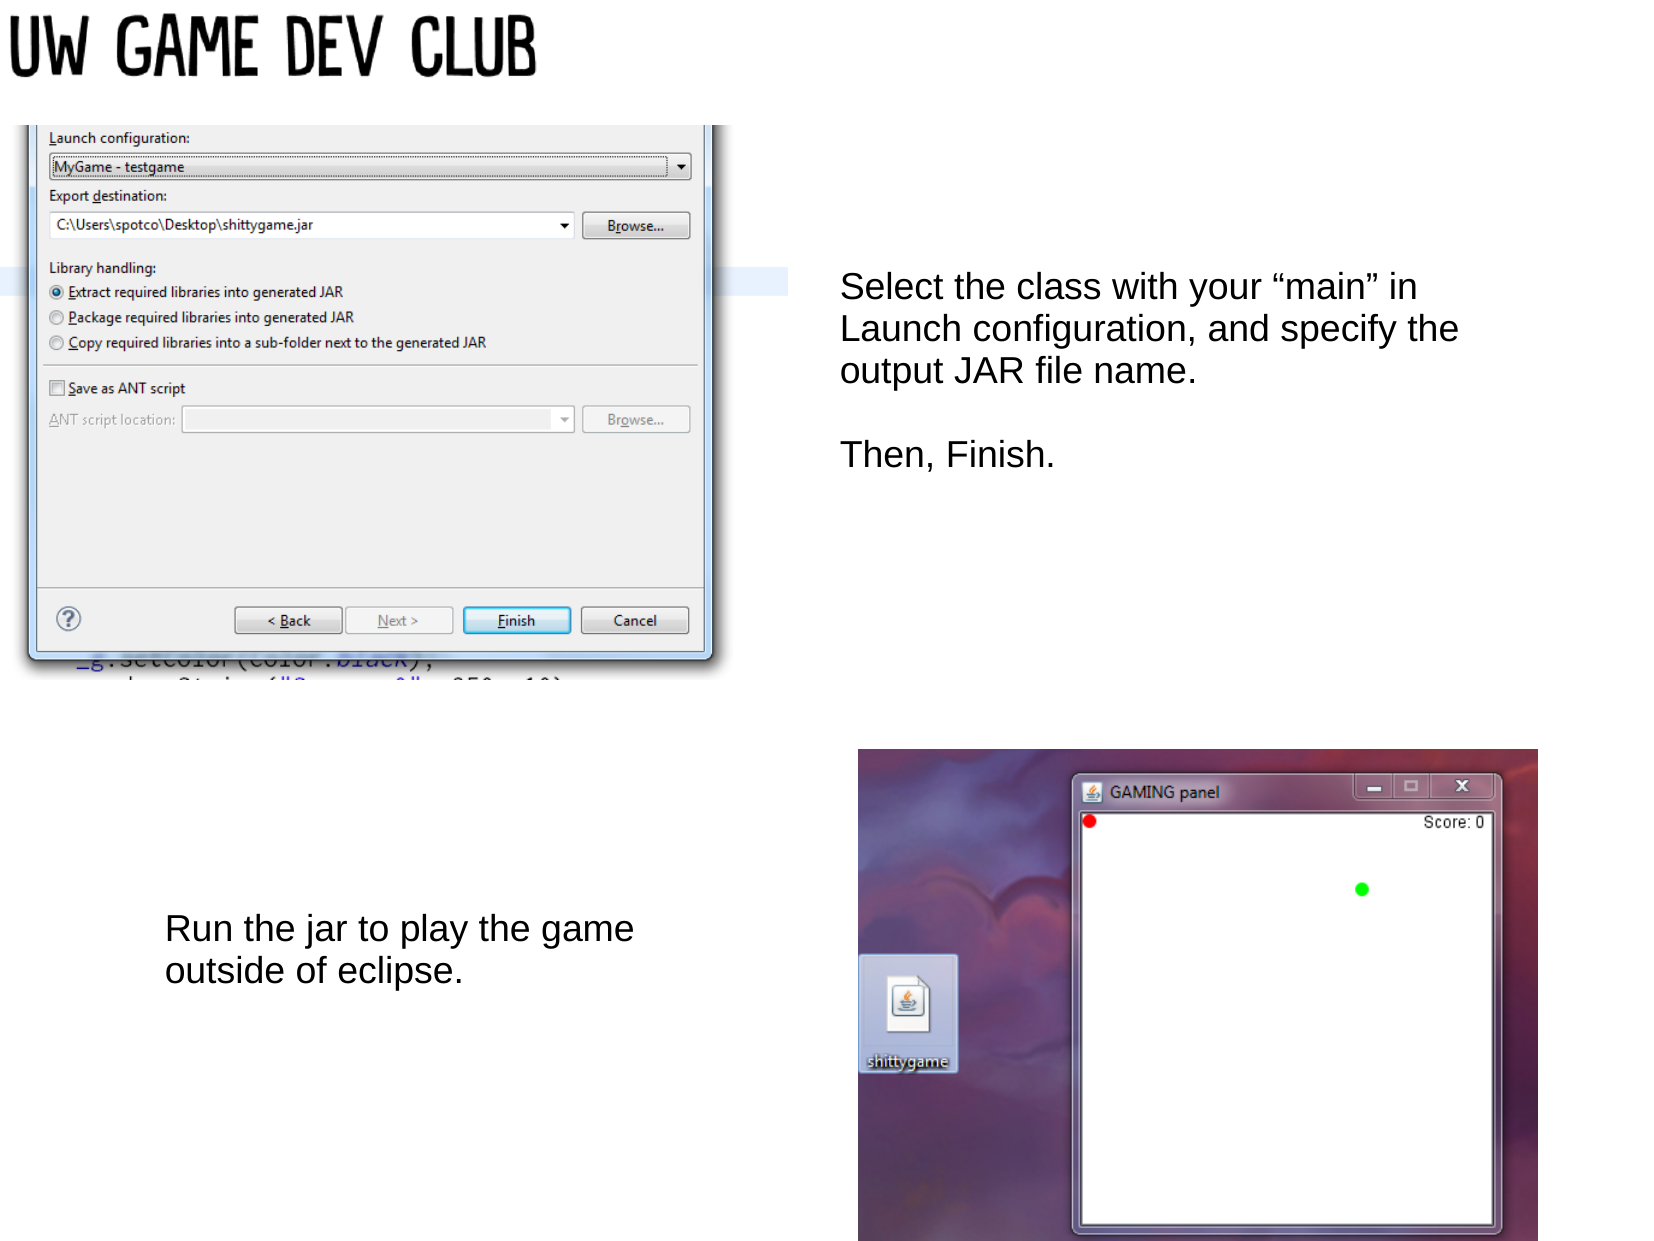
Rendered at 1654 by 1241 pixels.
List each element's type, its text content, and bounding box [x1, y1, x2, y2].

picture [858, 749, 1538, 1241]
picture [0, 125, 788, 680]
picture [3, 8, 552, 82]
text_box Run the jar to play the game outside of eclipse. [150, 900, 788, 999]
text_box Select the class with your “main” in Launch configuration, and specify the output JAR file name. Then, Finish. [825, 257, 1538, 483]
